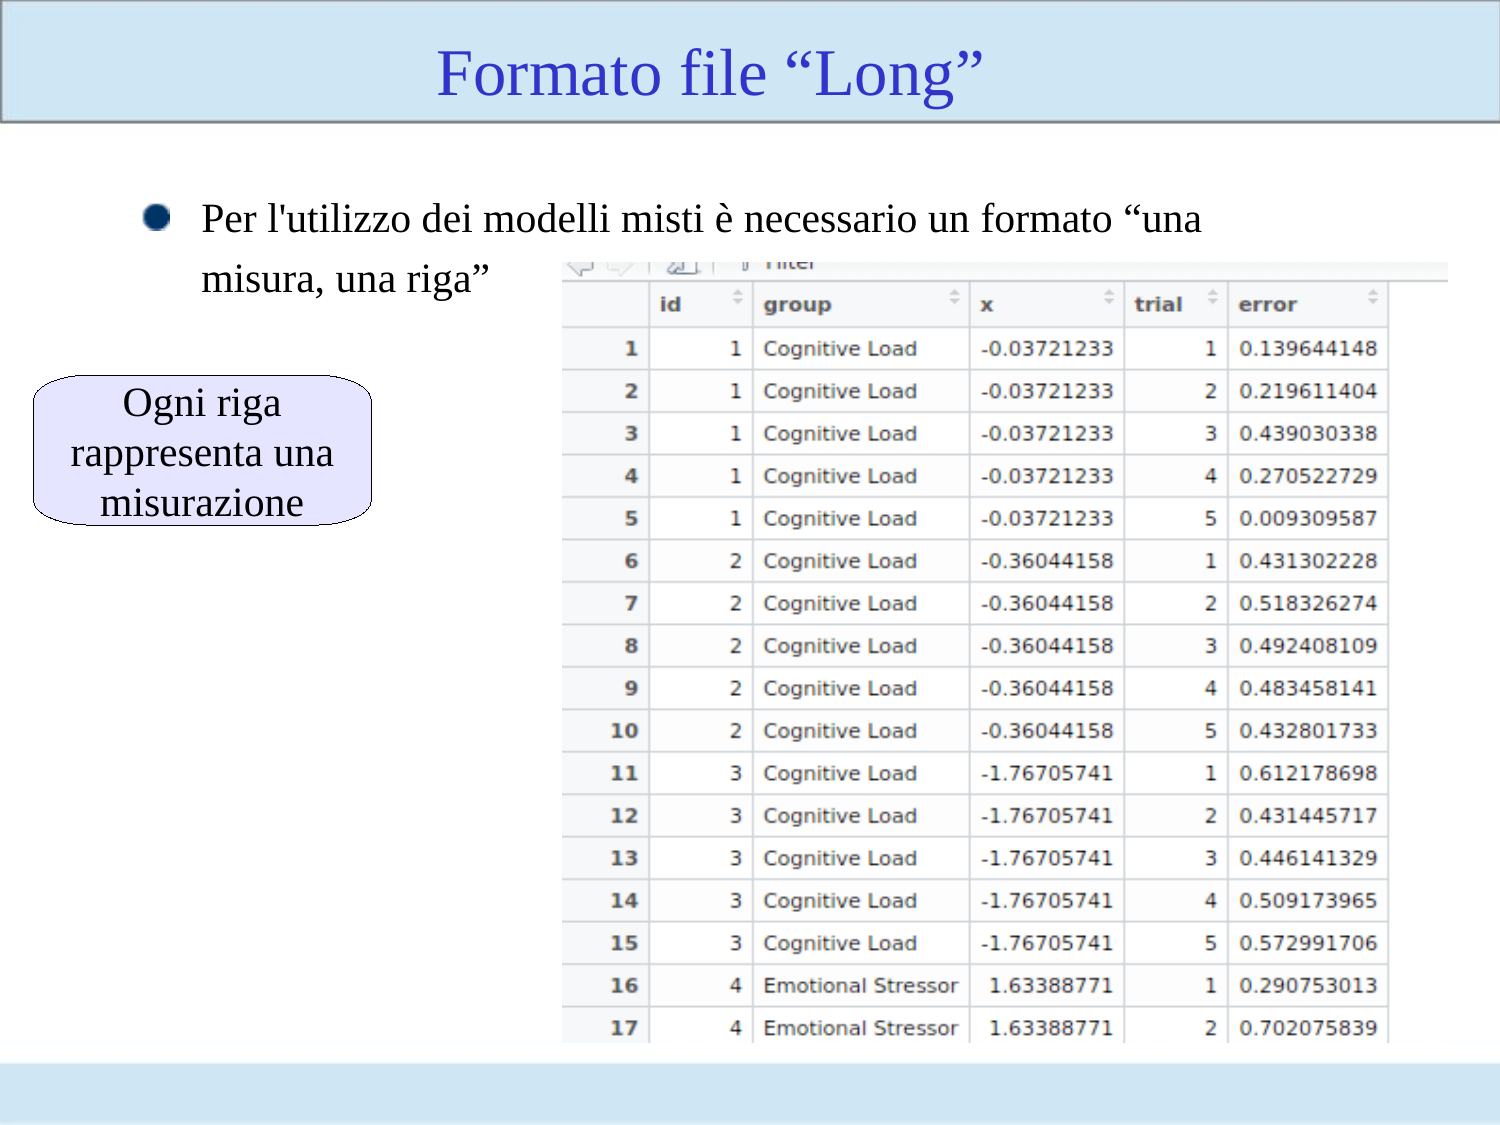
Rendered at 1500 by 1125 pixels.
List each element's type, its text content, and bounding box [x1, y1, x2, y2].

title Formato file “Long” [230, 19, 1193, 120]
text_box Per l'utilizzo dei modelli misti è necessario un formato “una misura, una riga” [125, 172, 1301, 309]
picture [0, 0, 1500, 1125]
text_box Ogni riga rappresenta una misurazione [33, 375, 372, 526]
